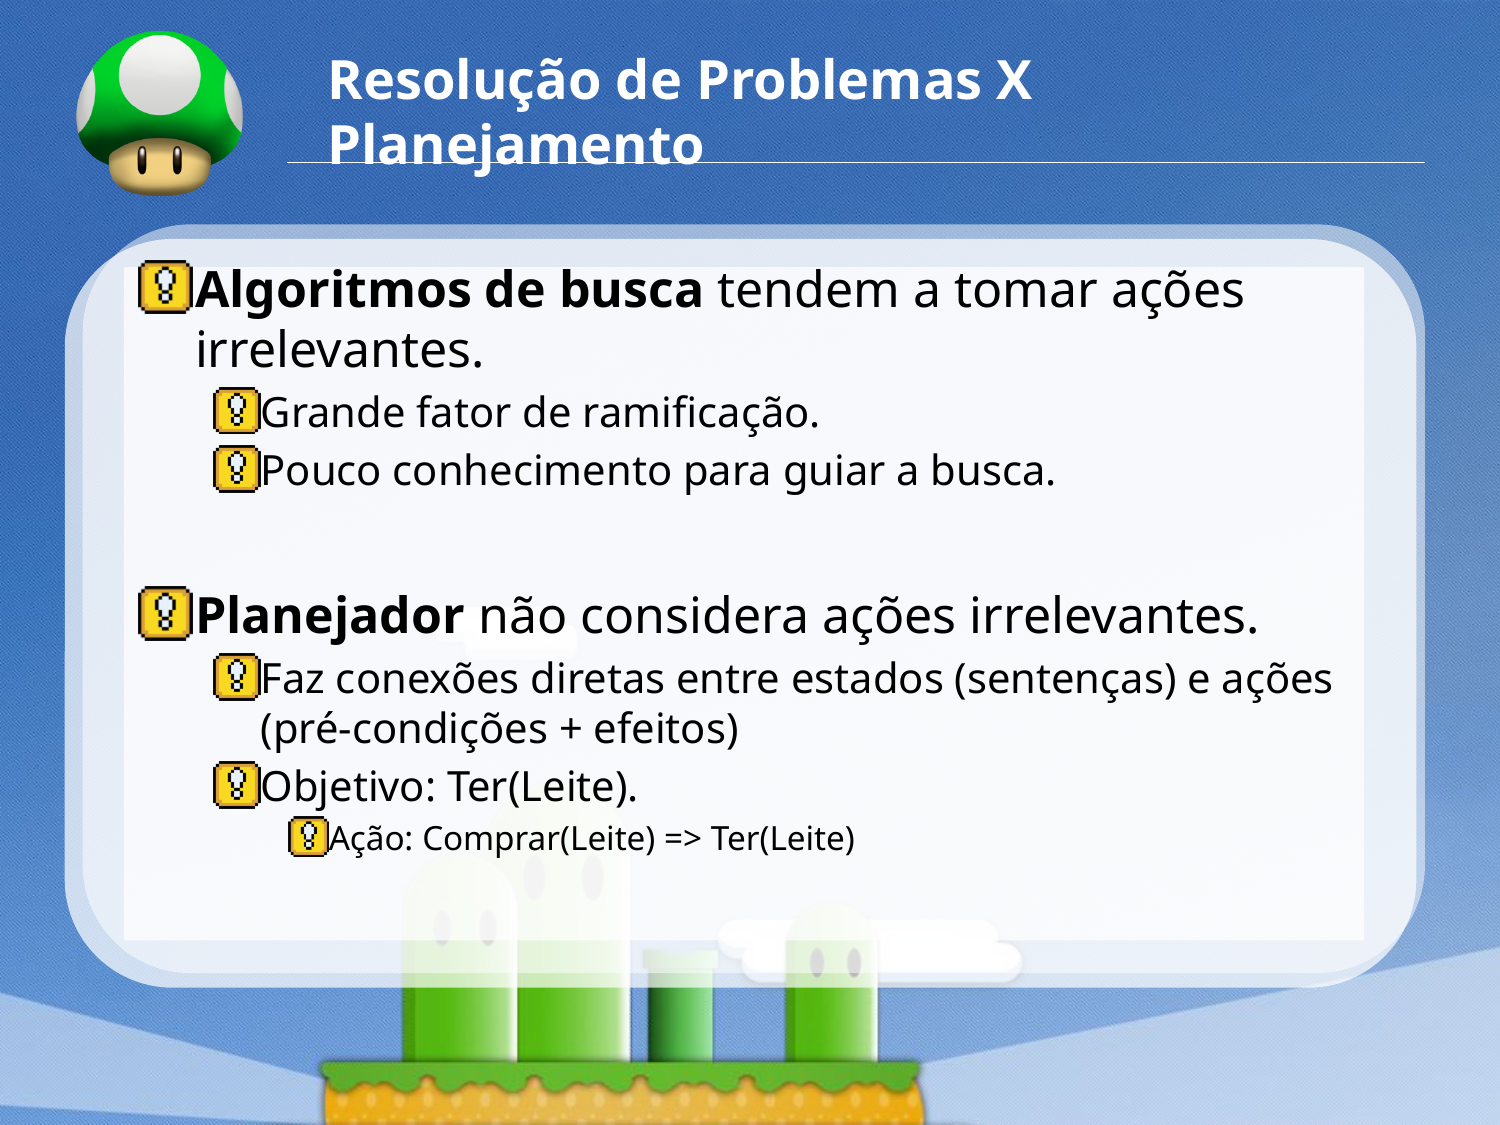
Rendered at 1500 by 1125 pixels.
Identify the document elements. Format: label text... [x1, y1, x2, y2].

list Algoritmos de busca tendem a tomar ações irrelevantes. Grande fator de ramificação. Pouco conhecimento para guiar a busca. Planejador não considera ações irrelevantes. Faz conexões diretas entre estados (sentenças) e ações (pré-condições + efeitos) Objetivo: Ter(Leite). Ação: Comprar(Leite) => Ter(Leite) [123, 267, 1365, 941]
title Resolução de Problemas X Planejamento [312, 37, 1425, 183]
picture [0, 0, 1500, 1125]
